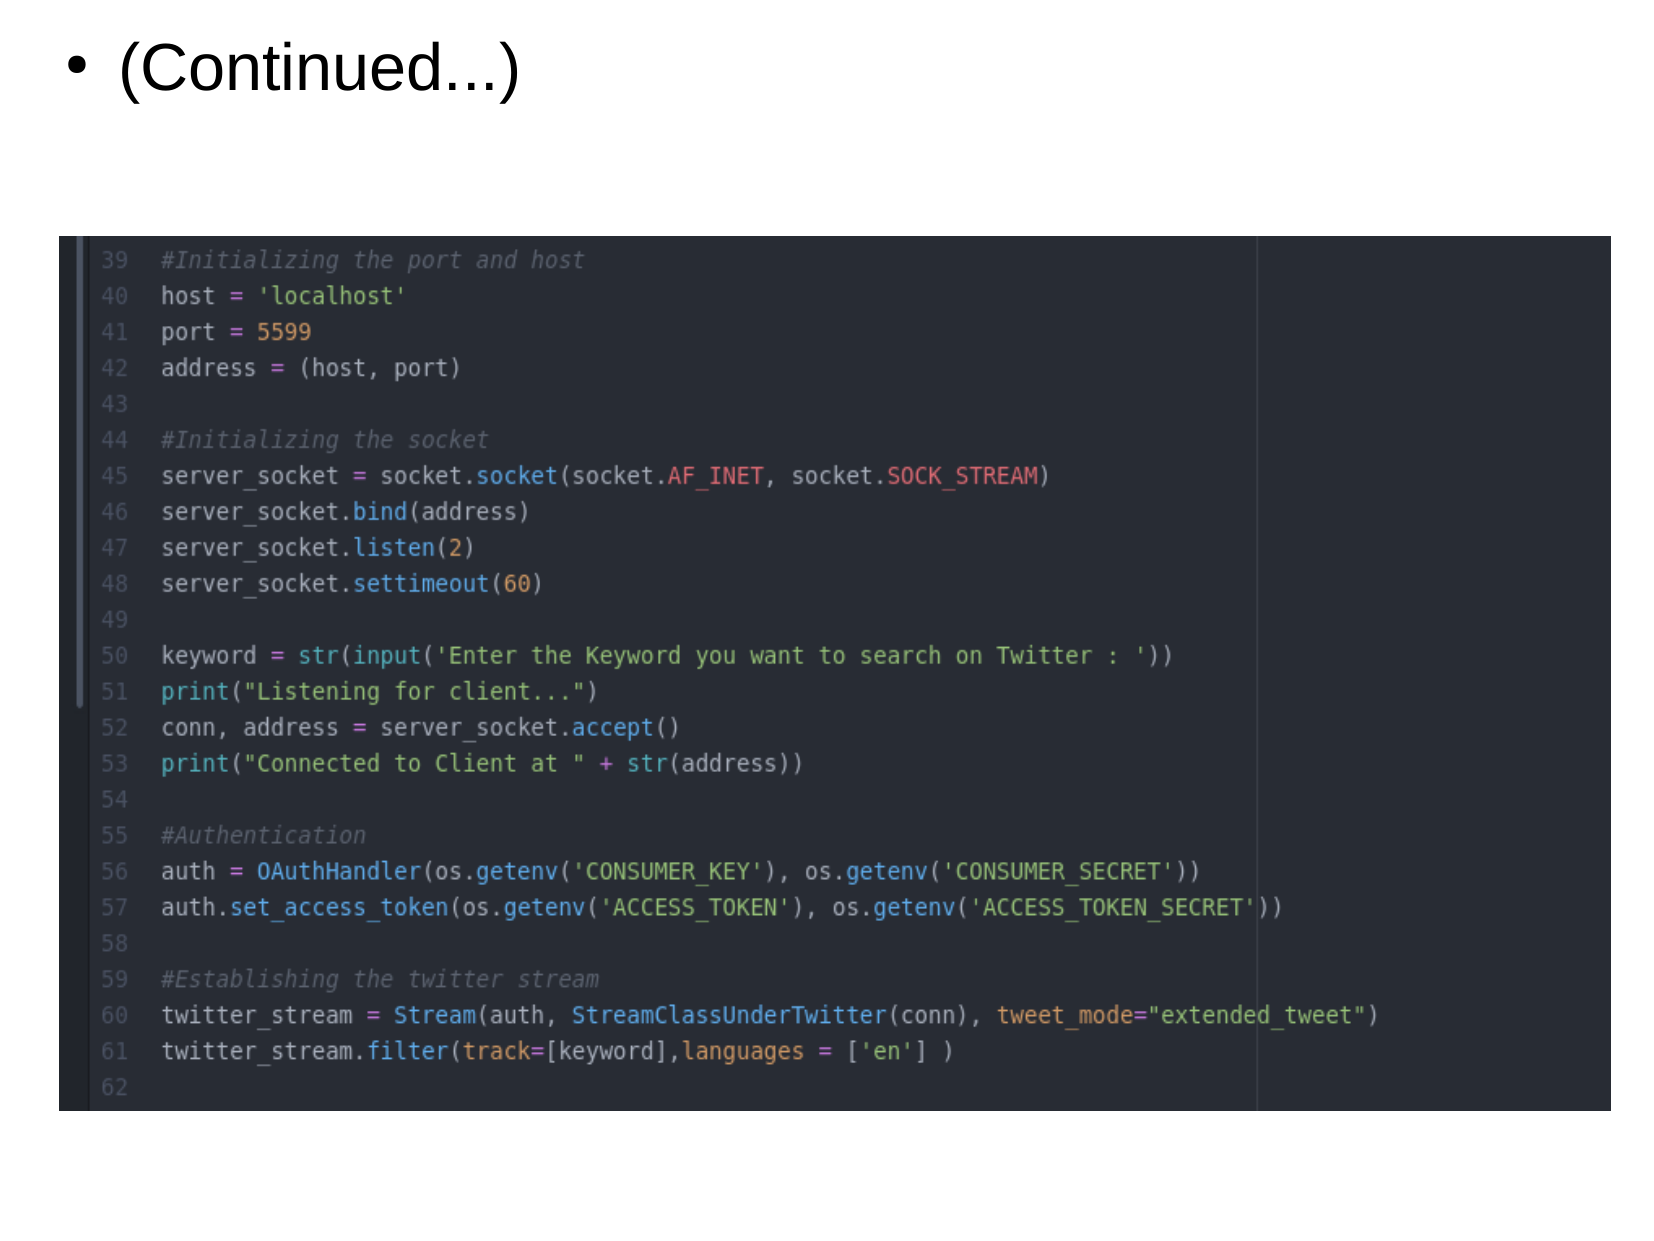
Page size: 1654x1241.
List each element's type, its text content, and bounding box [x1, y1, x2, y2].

picture [59, 236, 1611, 1111]
list (Continued...) [47, 29, 1536, 848]
